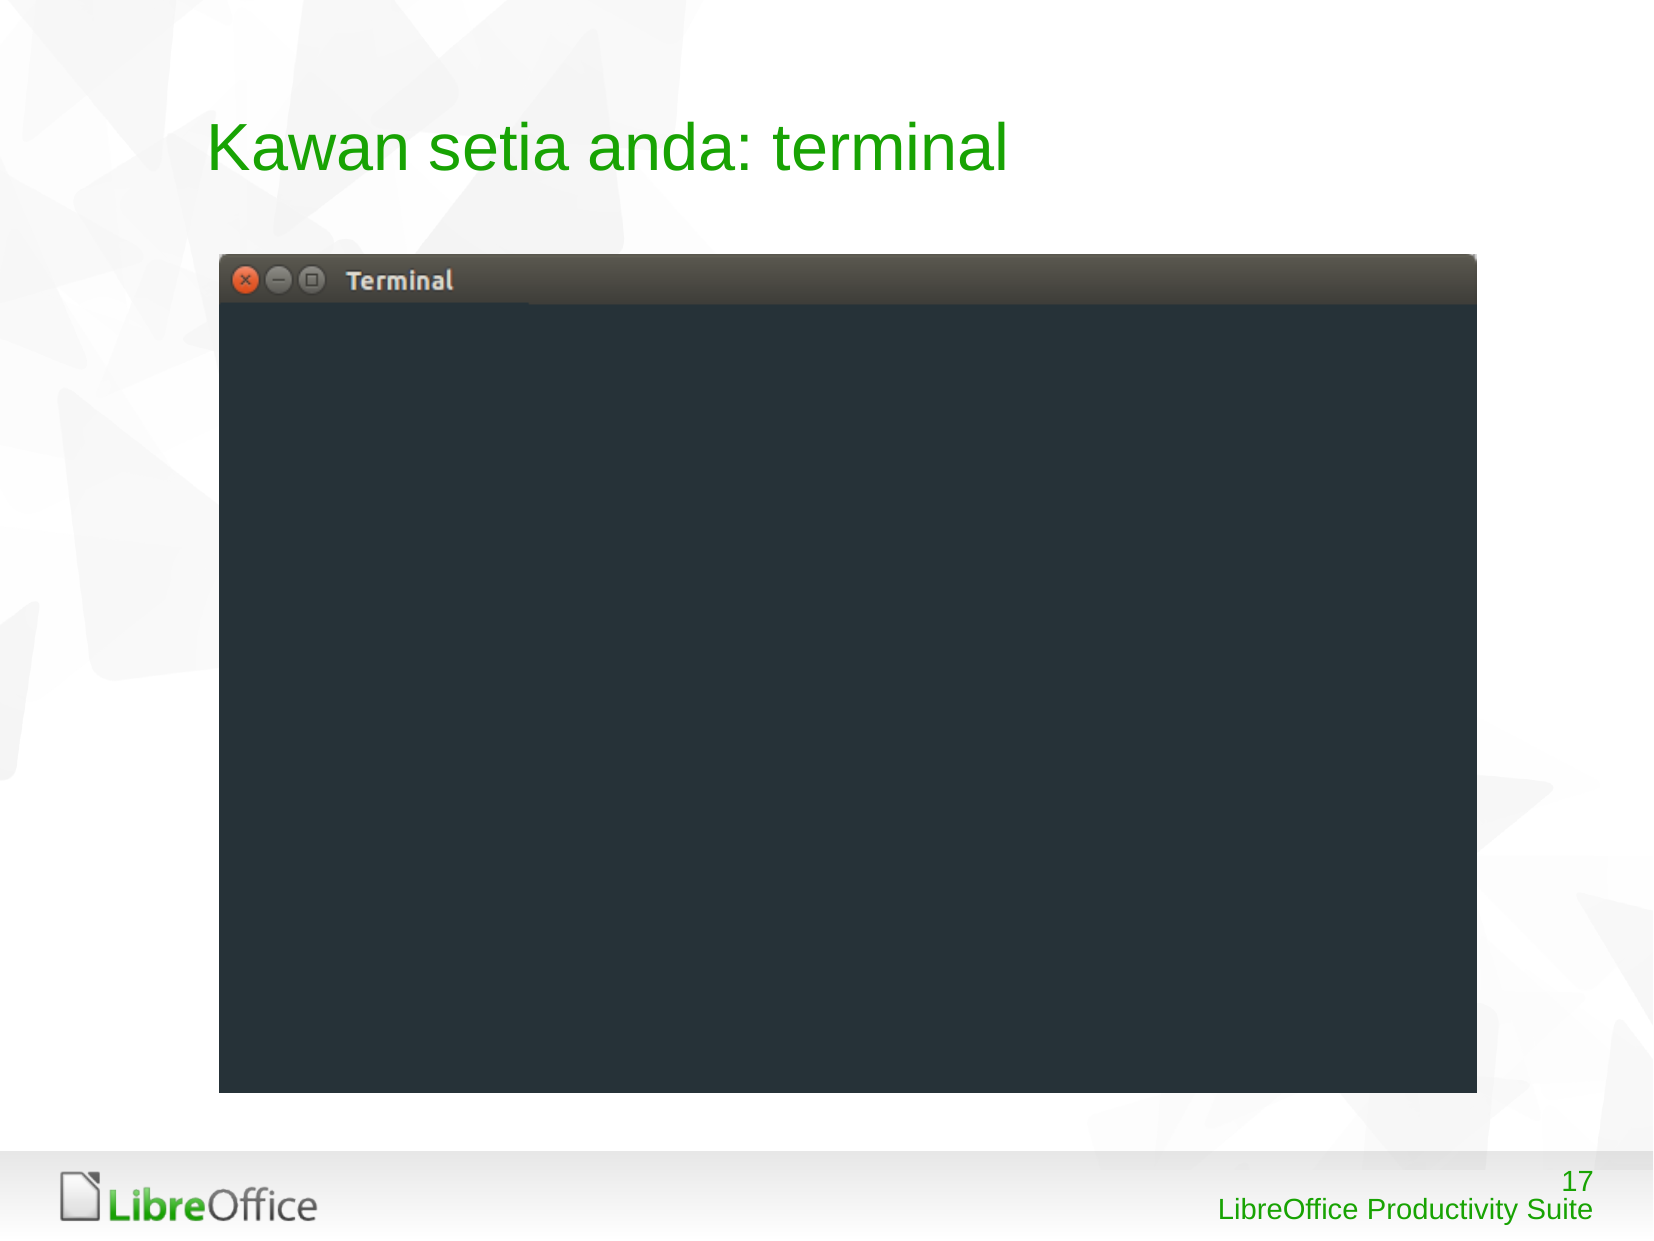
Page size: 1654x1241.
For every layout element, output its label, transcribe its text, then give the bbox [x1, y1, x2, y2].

picture [0, 0, 1653, 1170]
title Kawan setia anda: terminal [206, 59, 1476, 237]
picture [41, 1152, 337, 1241]
